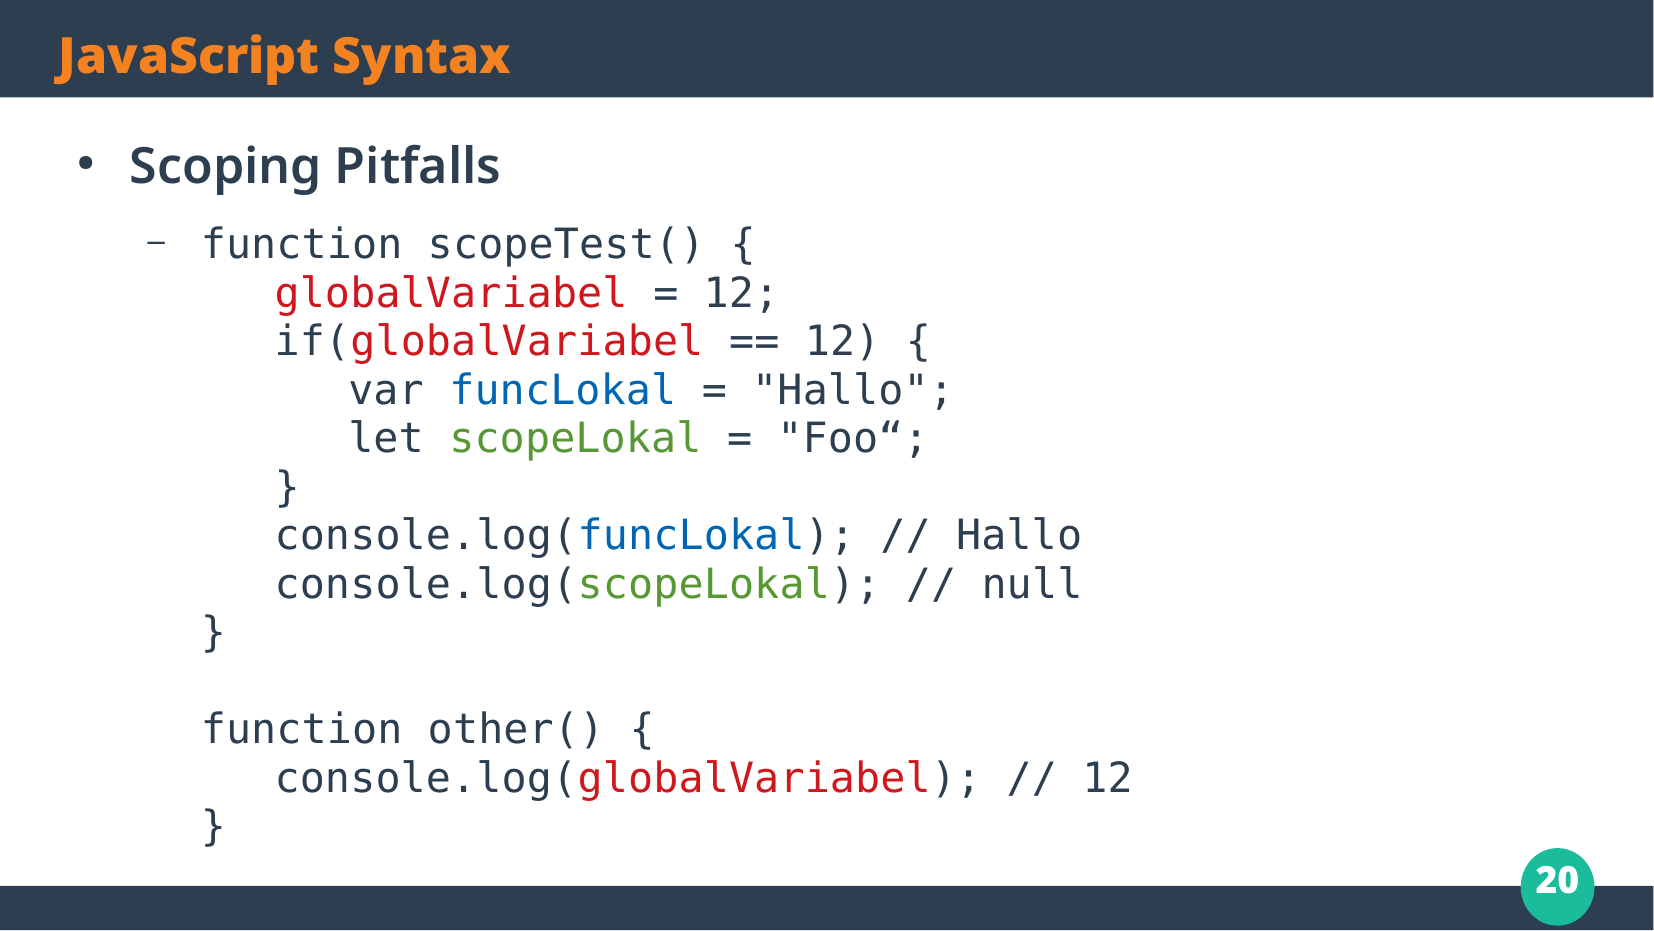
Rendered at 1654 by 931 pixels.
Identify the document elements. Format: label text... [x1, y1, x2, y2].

title JavaScript Syntax [59, 8, 1595, 89]
list Scoping Pitfalls function scopeTest() { globalVariabel = 12; if(globalVariabel == 12) { var funcLokal = "Hallo"; let scopeLokal = "Foo“; } console.log(funcLokal); // Hallo console.log(scopeLokal); // null } function other() { console.log(globalVariabel); // 12 } [59, 129, 1595, 864]
